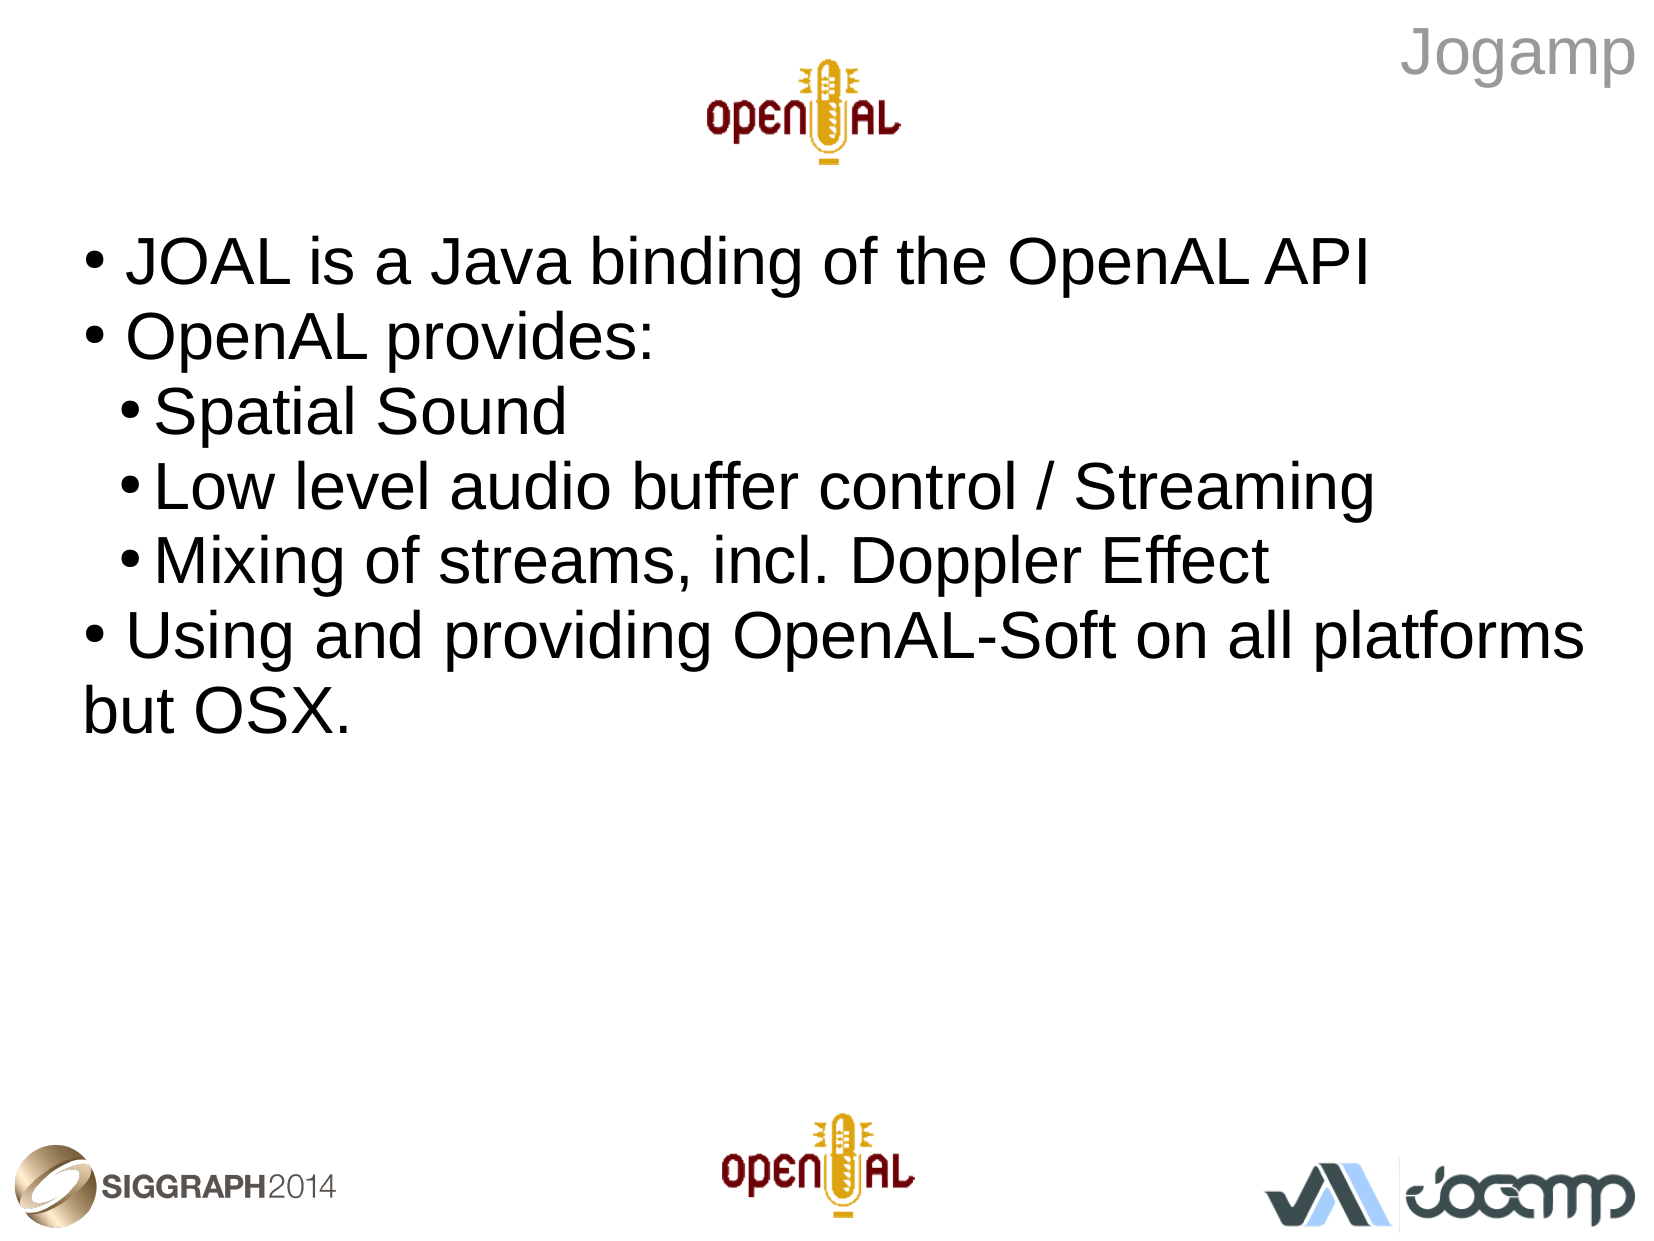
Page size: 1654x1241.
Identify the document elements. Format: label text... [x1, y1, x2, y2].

picture [707, 59, 901, 165]
picture [1262, 1157, 1635, 1233]
picture [722, 1113, 915, 1218]
text_box JOAL is a Java binding of the OpenAL API OpenAL provides: Spatial Sound Low level audio buffer control / Streaming Mixing of streams, incl. Doppler Effect Using and providing OpenAL-Soft on all platforms but OSX. [68, 217, 1621, 830]
text_box Jogamp [1385, 6, 1654, 111]
picture [7, 1133, 343, 1239]
